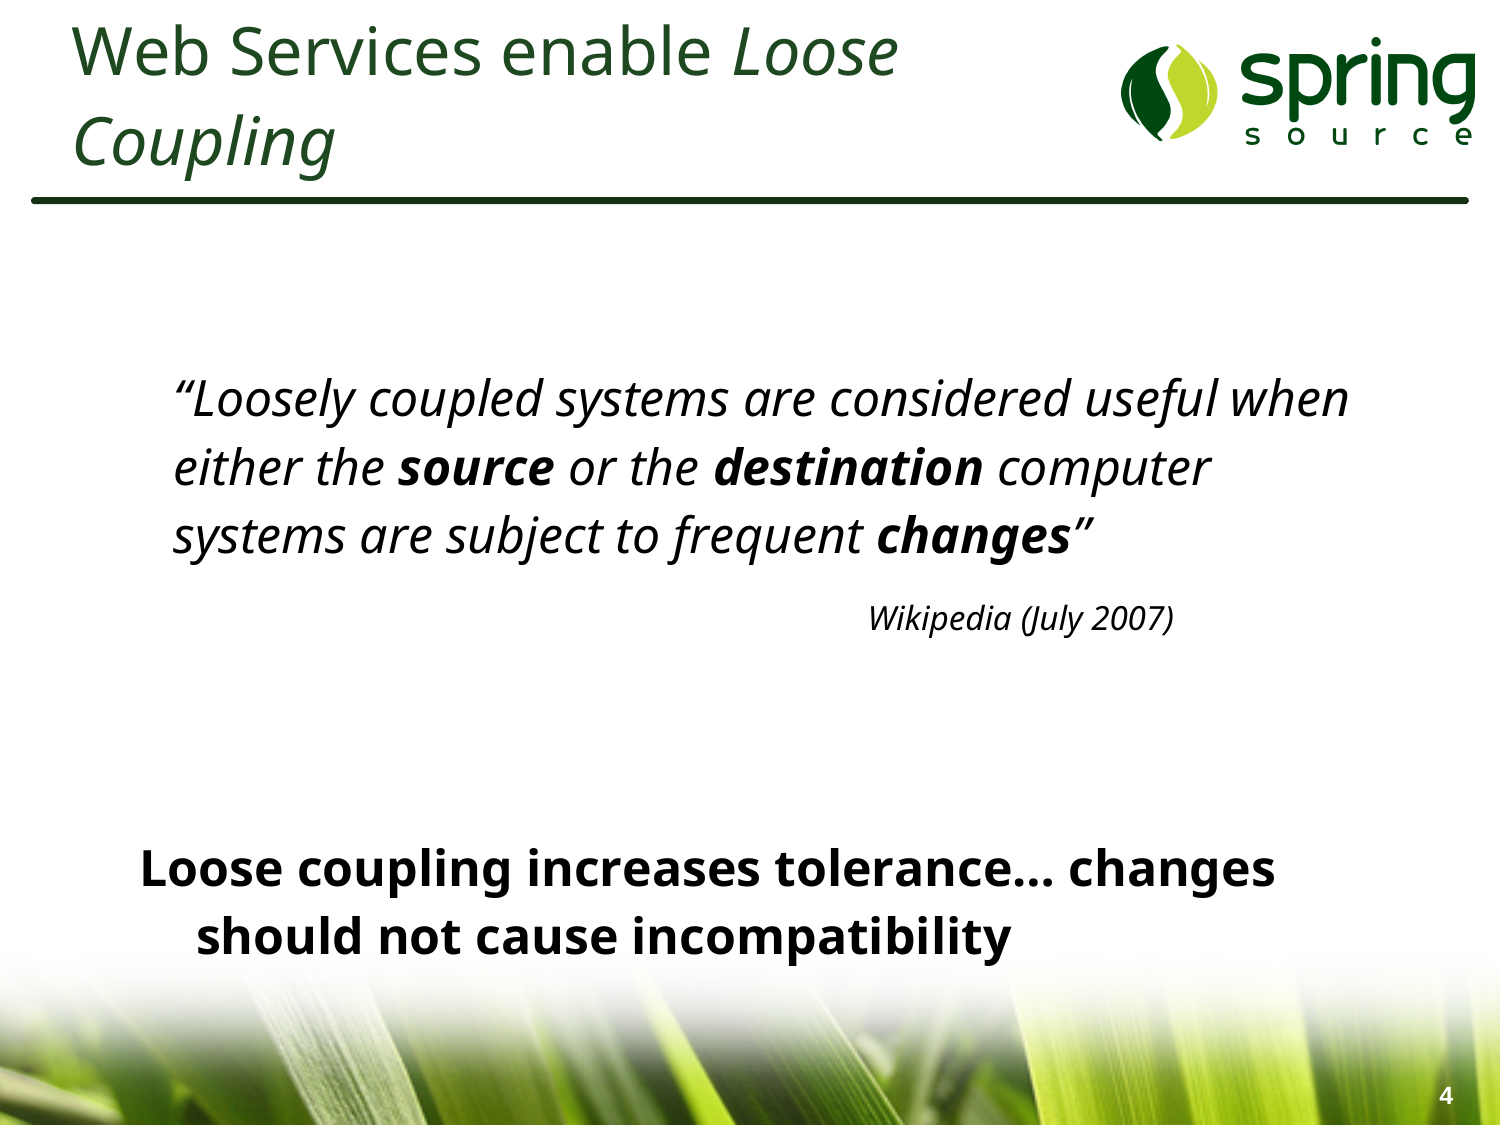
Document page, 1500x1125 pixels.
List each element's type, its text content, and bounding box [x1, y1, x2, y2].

picture [1121, 37, 1475, 145]
title Web Services enable Loose Coupling [56, 5, 1089, 184]
picture [0, 944, 1500, 1125]
text_box Loose coupling increases tolerance… changes should not cause incompatibility [125, 825, 1401, 976]
list “Loosely coupled systems are considered useful when either the source or the destination computer systems are subject to frequent changes” Wikipedia (July 2007) [103, 275, 1394, 938]
